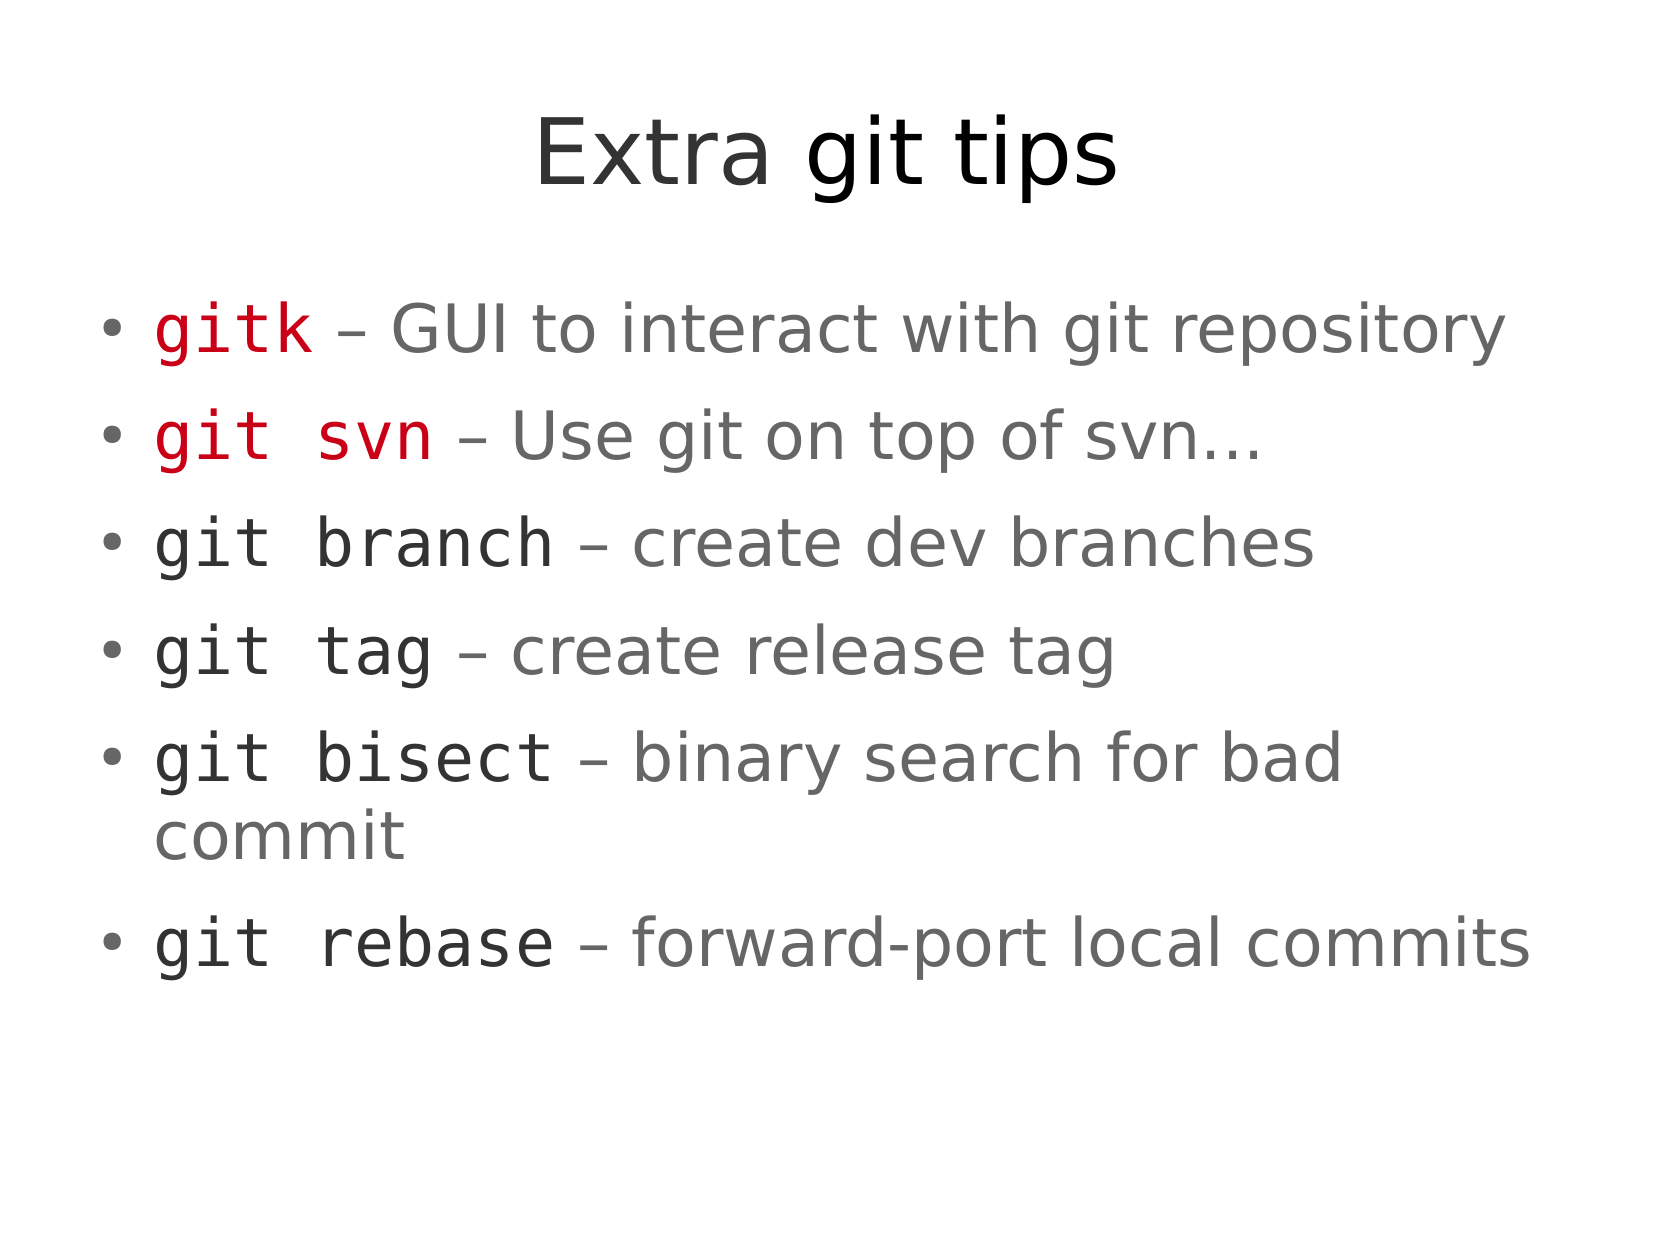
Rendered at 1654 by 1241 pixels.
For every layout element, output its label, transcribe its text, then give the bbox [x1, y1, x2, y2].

list gitk – GUI to interact with git repository git svn – Use git on top of svn... git branch – create dev branches git tag – create release tag git bisect – binary search for bad commit git rebase – forward-port local commits [82, 290, 1571, 1109]
title Extra git tips [82, 56, 1571, 250]
